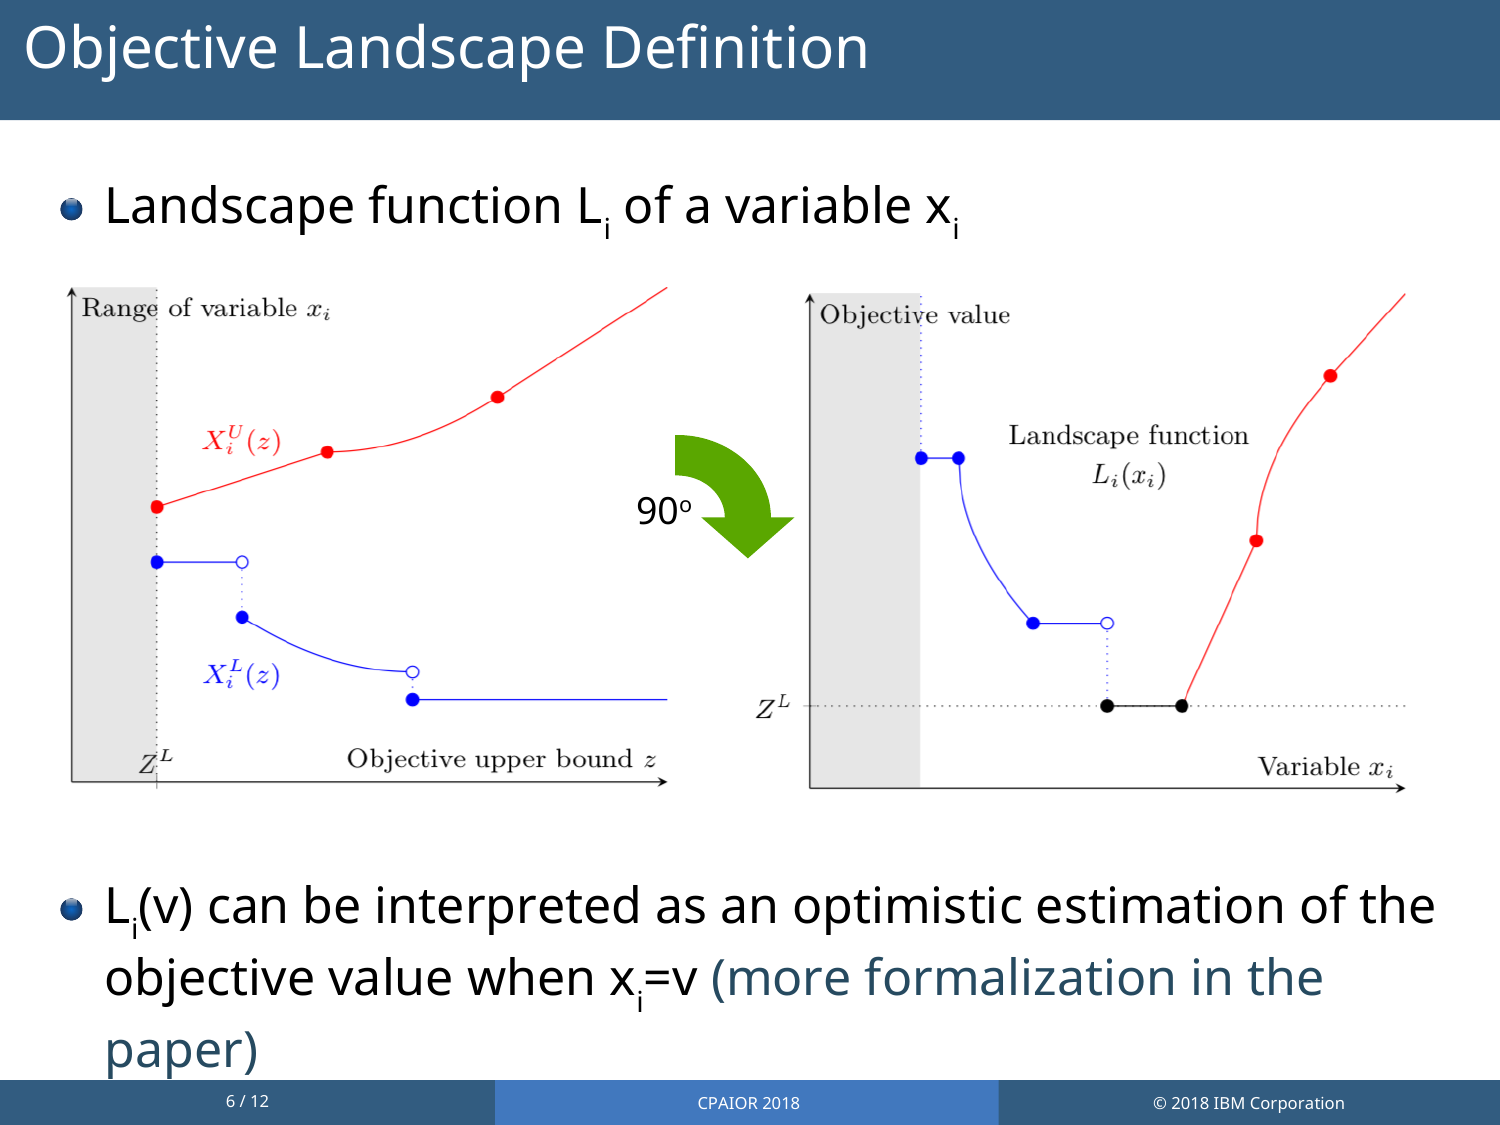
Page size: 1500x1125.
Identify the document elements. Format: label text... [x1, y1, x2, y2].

text_box 90o [621, 479, 727, 540]
list Landscape function Li of a variable xi Li(v) can be interpreted as an optimistic estimation of the objective value when xi=v (more formalization in the paper) [45, 165, 1463, 1086]
text_box [577, 434, 795, 559]
title Objective Landscape Definition [0, 0, 1500, 121]
picture [61, 268, 1412, 803]
